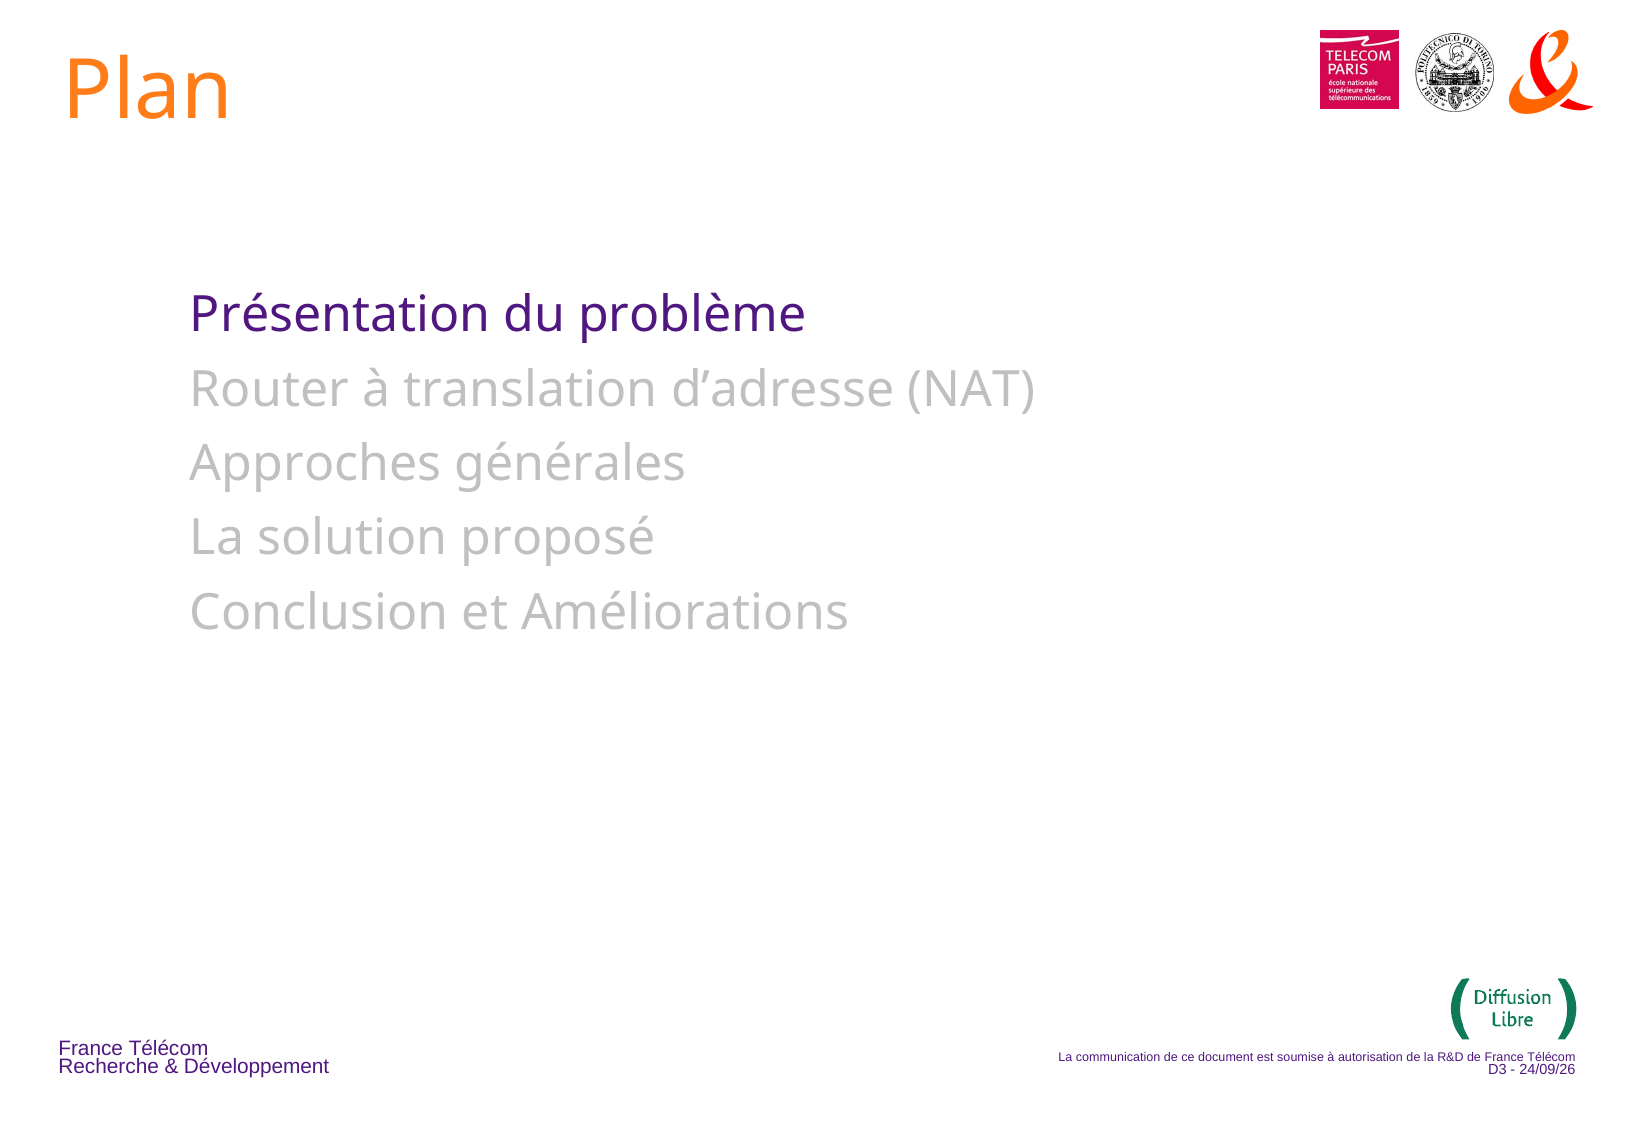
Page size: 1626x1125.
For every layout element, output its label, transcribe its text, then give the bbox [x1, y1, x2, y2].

title Plan [48, 37, 1409, 201]
list Présentation du problème Router à translation d’adresse (NAT) Approches générales La solution proposé Conclusion et Améliorations [138, 269, 1406, 1000]
picture [1509, 30, 1593, 114]
picture [1320, 30, 1399, 109]
picture [1415, 33, 1494, 112]
